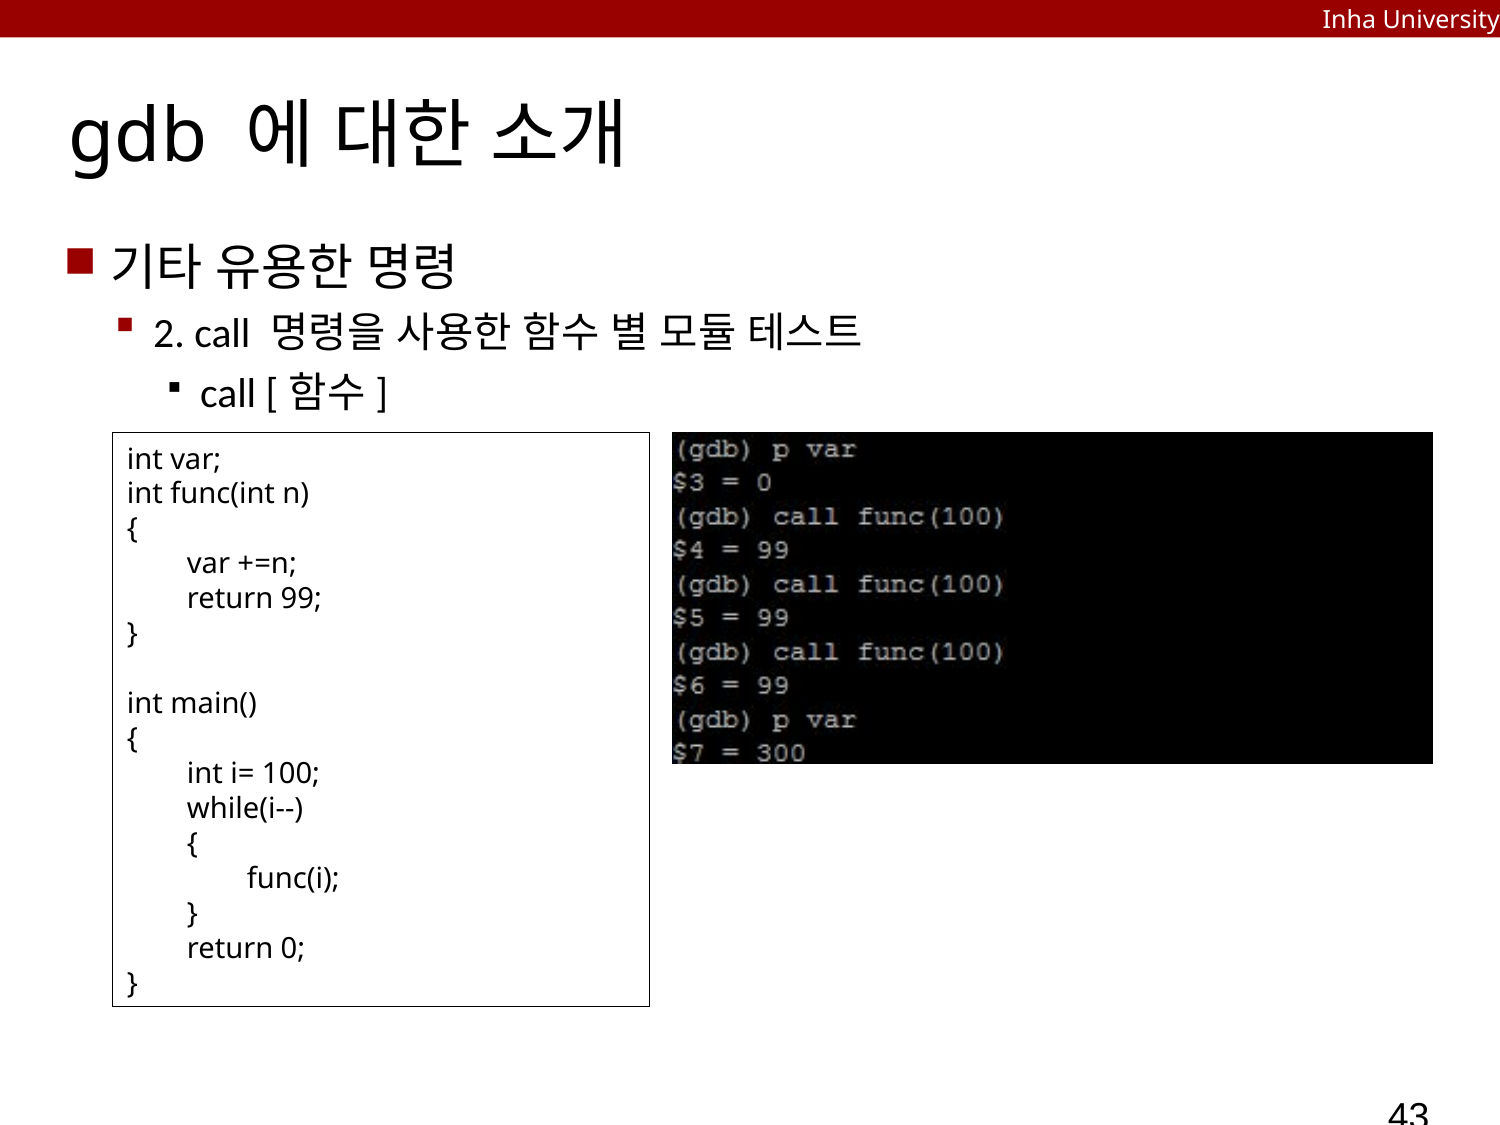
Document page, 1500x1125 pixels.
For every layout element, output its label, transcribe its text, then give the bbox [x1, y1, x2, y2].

title gdb 에 대한 소개 [62, 41, 1438, 221]
list 기타 유용한 명령 2. call 명령을 사용한 함수 별 모듈 테스트 call [함수] [62, 229, 1438, 1050]
text_box Inha University [1322, 3, 1500, 33]
text_box int var; int func(int n) { var +=n; return 99; } int main() { int i= 100; while(i--) { func(i); } return 0; } [112, 432, 650, 1007]
picture [672, 432, 1433, 764]
text_box [0, 0, 1500, 38]
